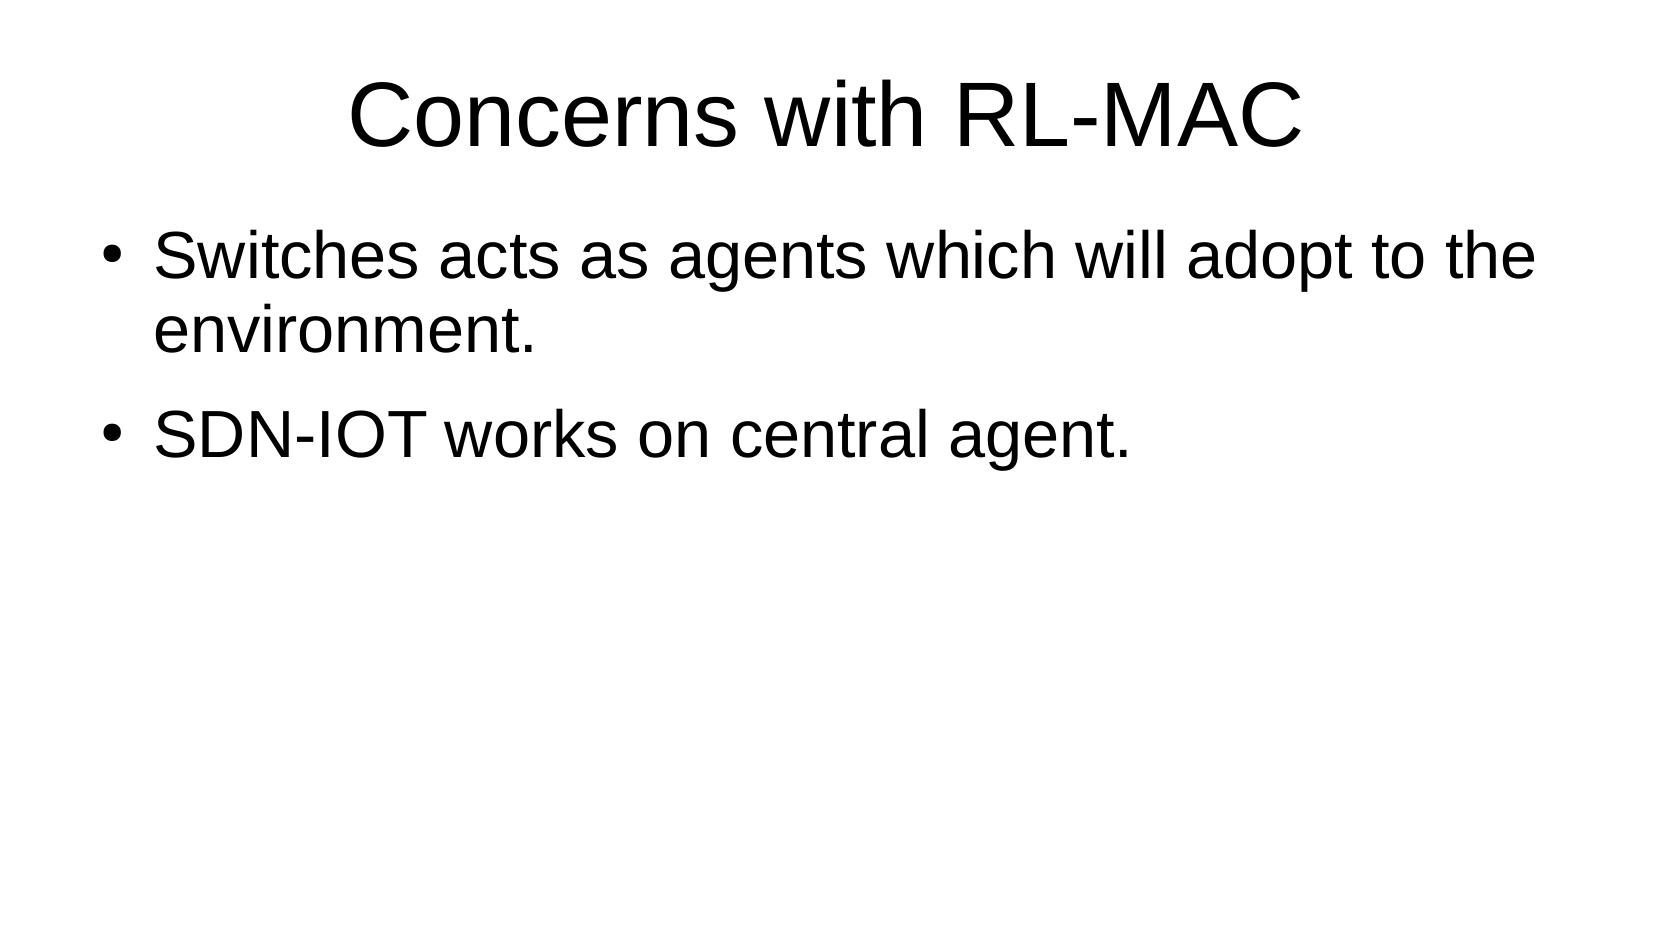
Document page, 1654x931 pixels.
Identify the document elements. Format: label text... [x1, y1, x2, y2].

title Concerns with RL-MAC [82, 37, 1571, 193]
list Switches acts as agents which will adopt to the environment. SDN-IOT works on central agent. [82, 217, 1571, 758]
